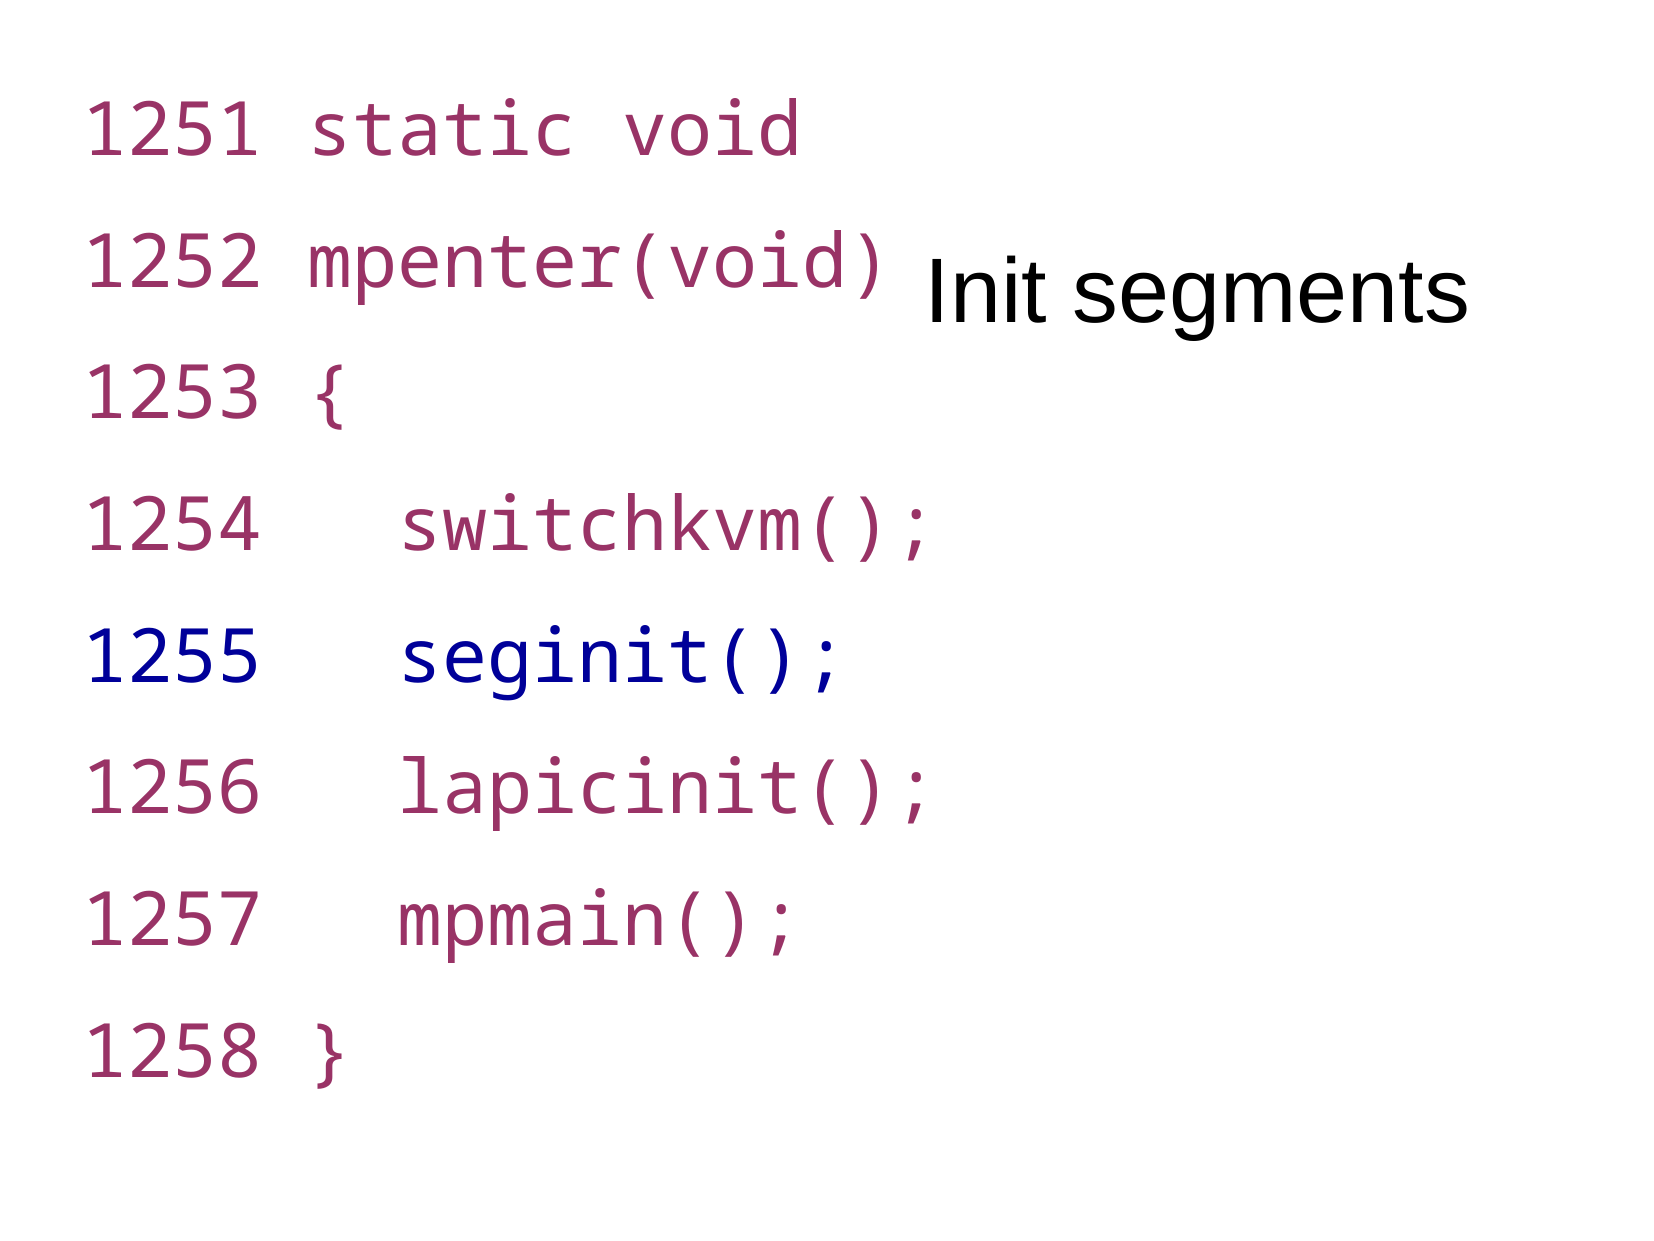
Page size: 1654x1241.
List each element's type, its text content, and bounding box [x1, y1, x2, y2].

title Init segments [750, 187, 1646, 395]
list 1251 static void 1252 mpenter(void) 1253 { 1254 switchkvm(); 1255 seginit(); 1256 lapicinit(); 1257 mpmain(); 1258 } [82, 75, 1571, 1163]
